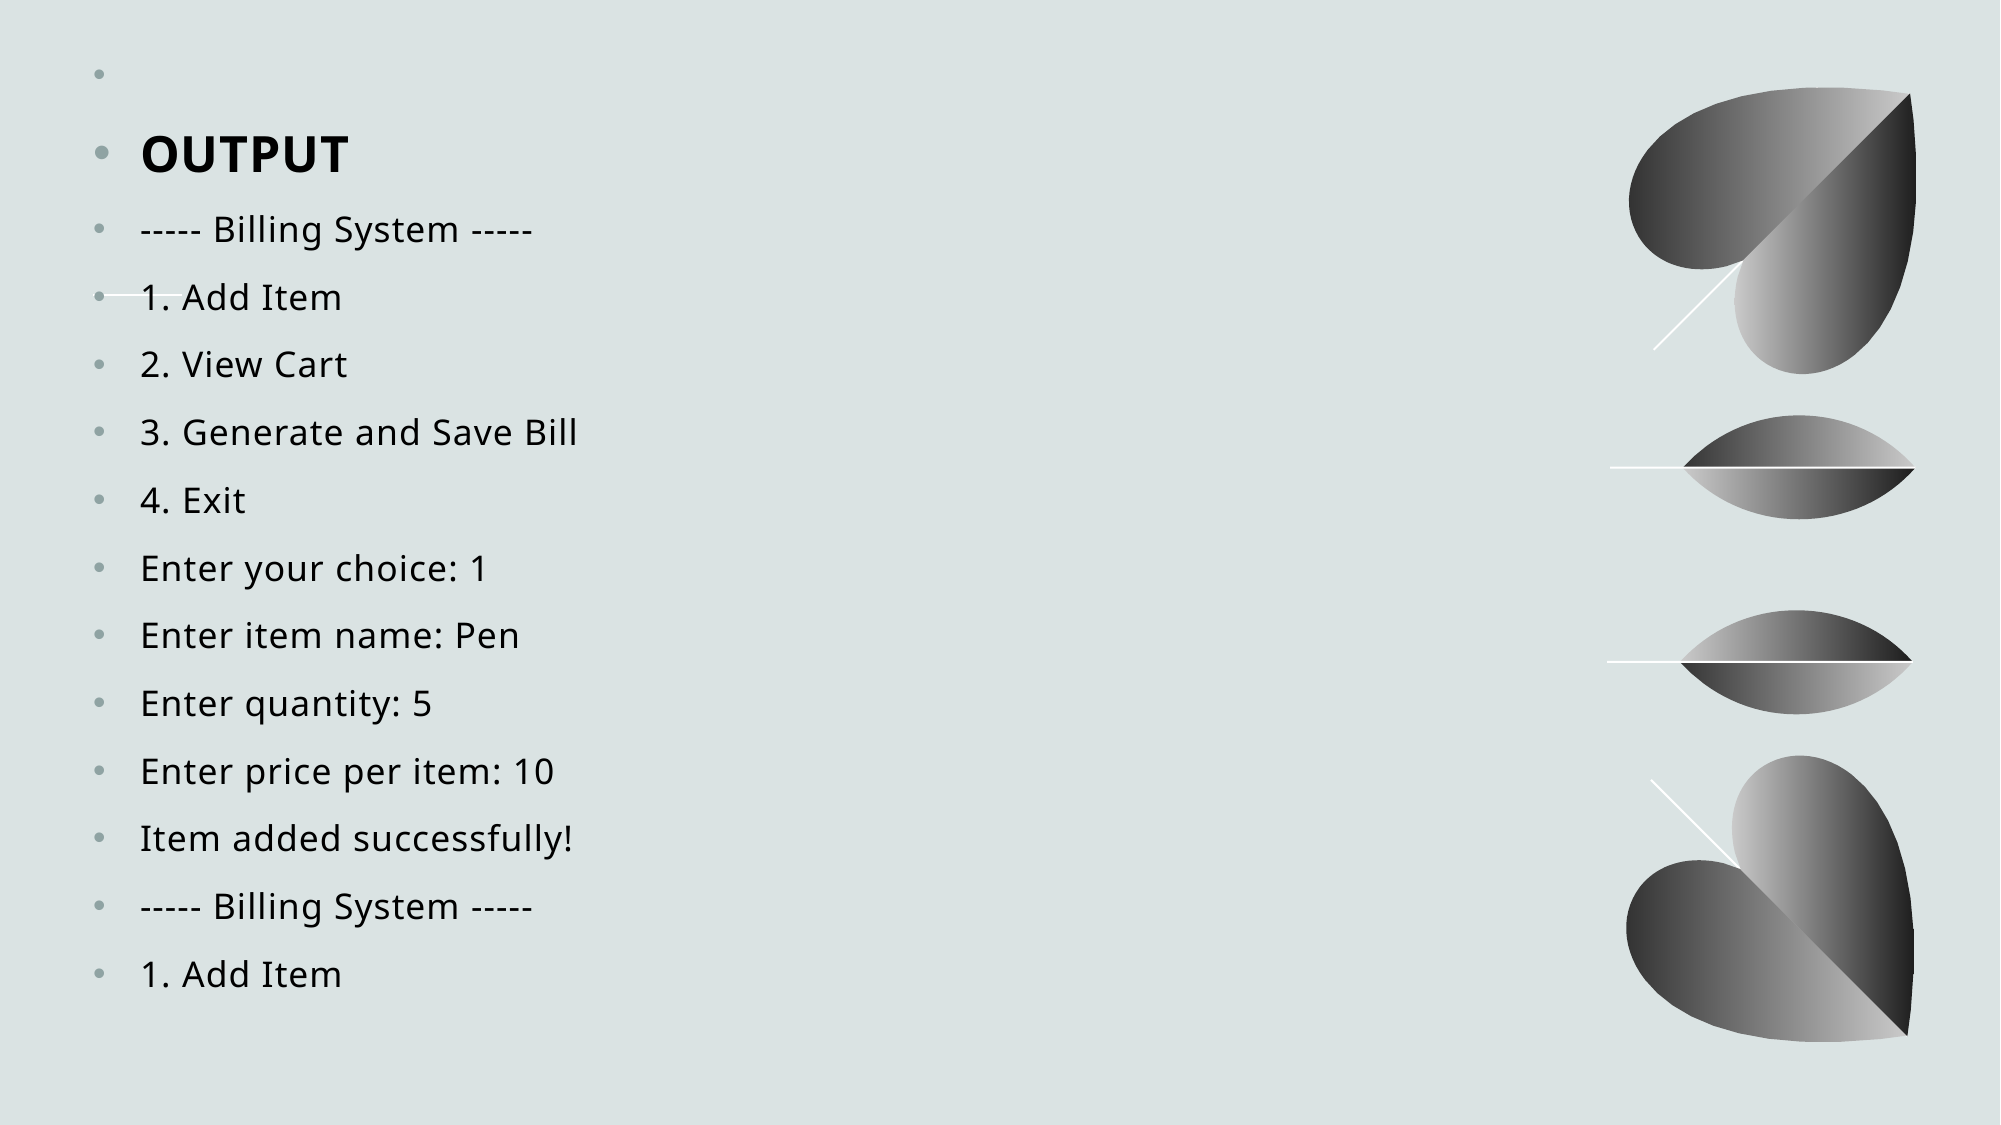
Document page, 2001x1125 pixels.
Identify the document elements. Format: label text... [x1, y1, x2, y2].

list OUTPUT ----- Billing System ----- 1. Add Item 2. View Cart 3. Generate and Save Bill 4. Exit Enter your choice: 1 Enter item name: Pen Enter quantity: 5 Enter price per item: 10 Item added successfully! ----- Billing System ----- 1. Add Item [93, 45, 1513, 1022]
